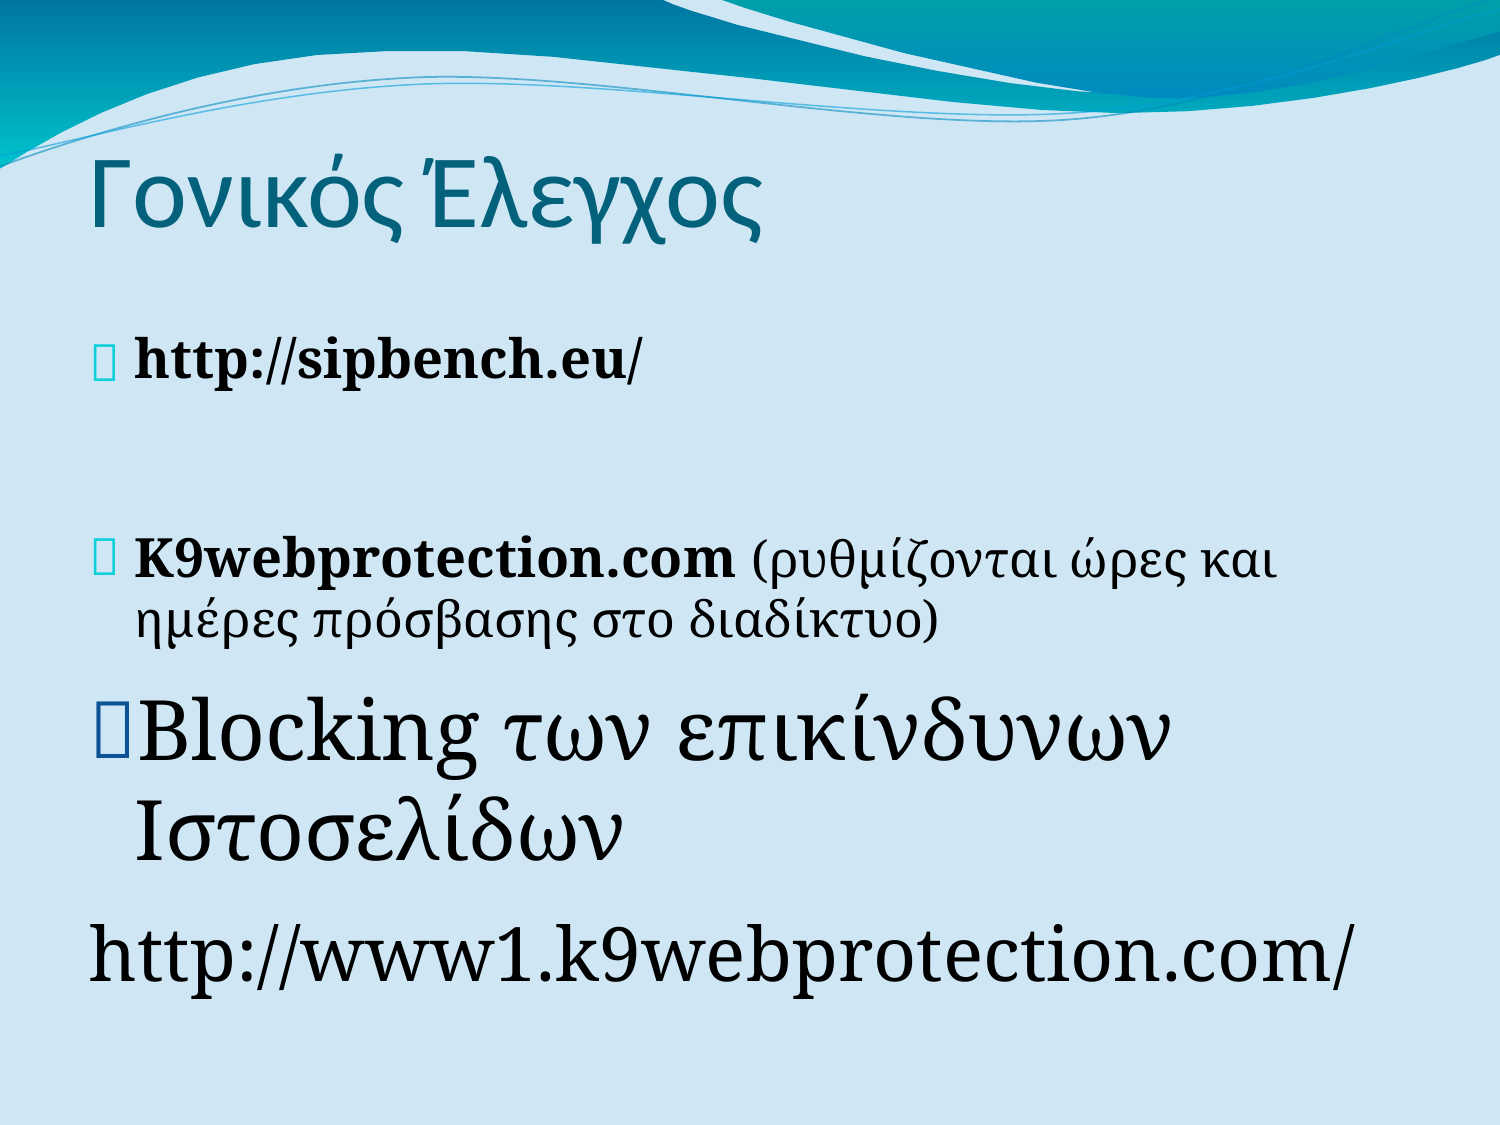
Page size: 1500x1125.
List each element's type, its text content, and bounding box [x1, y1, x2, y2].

list http://sipbench.eu/ K9webprotection.com (ρυθμίζονται ώρες και ημέρες πρόσβασης στο διαδίκτυο) Blocking των επικίνδυνων Ιστοσελίδων http://www1.k9webprotection.com/ [75, 317, 1425, 1038]
title Γονικός Έλεγχος [75, 115, 1425, 303]
